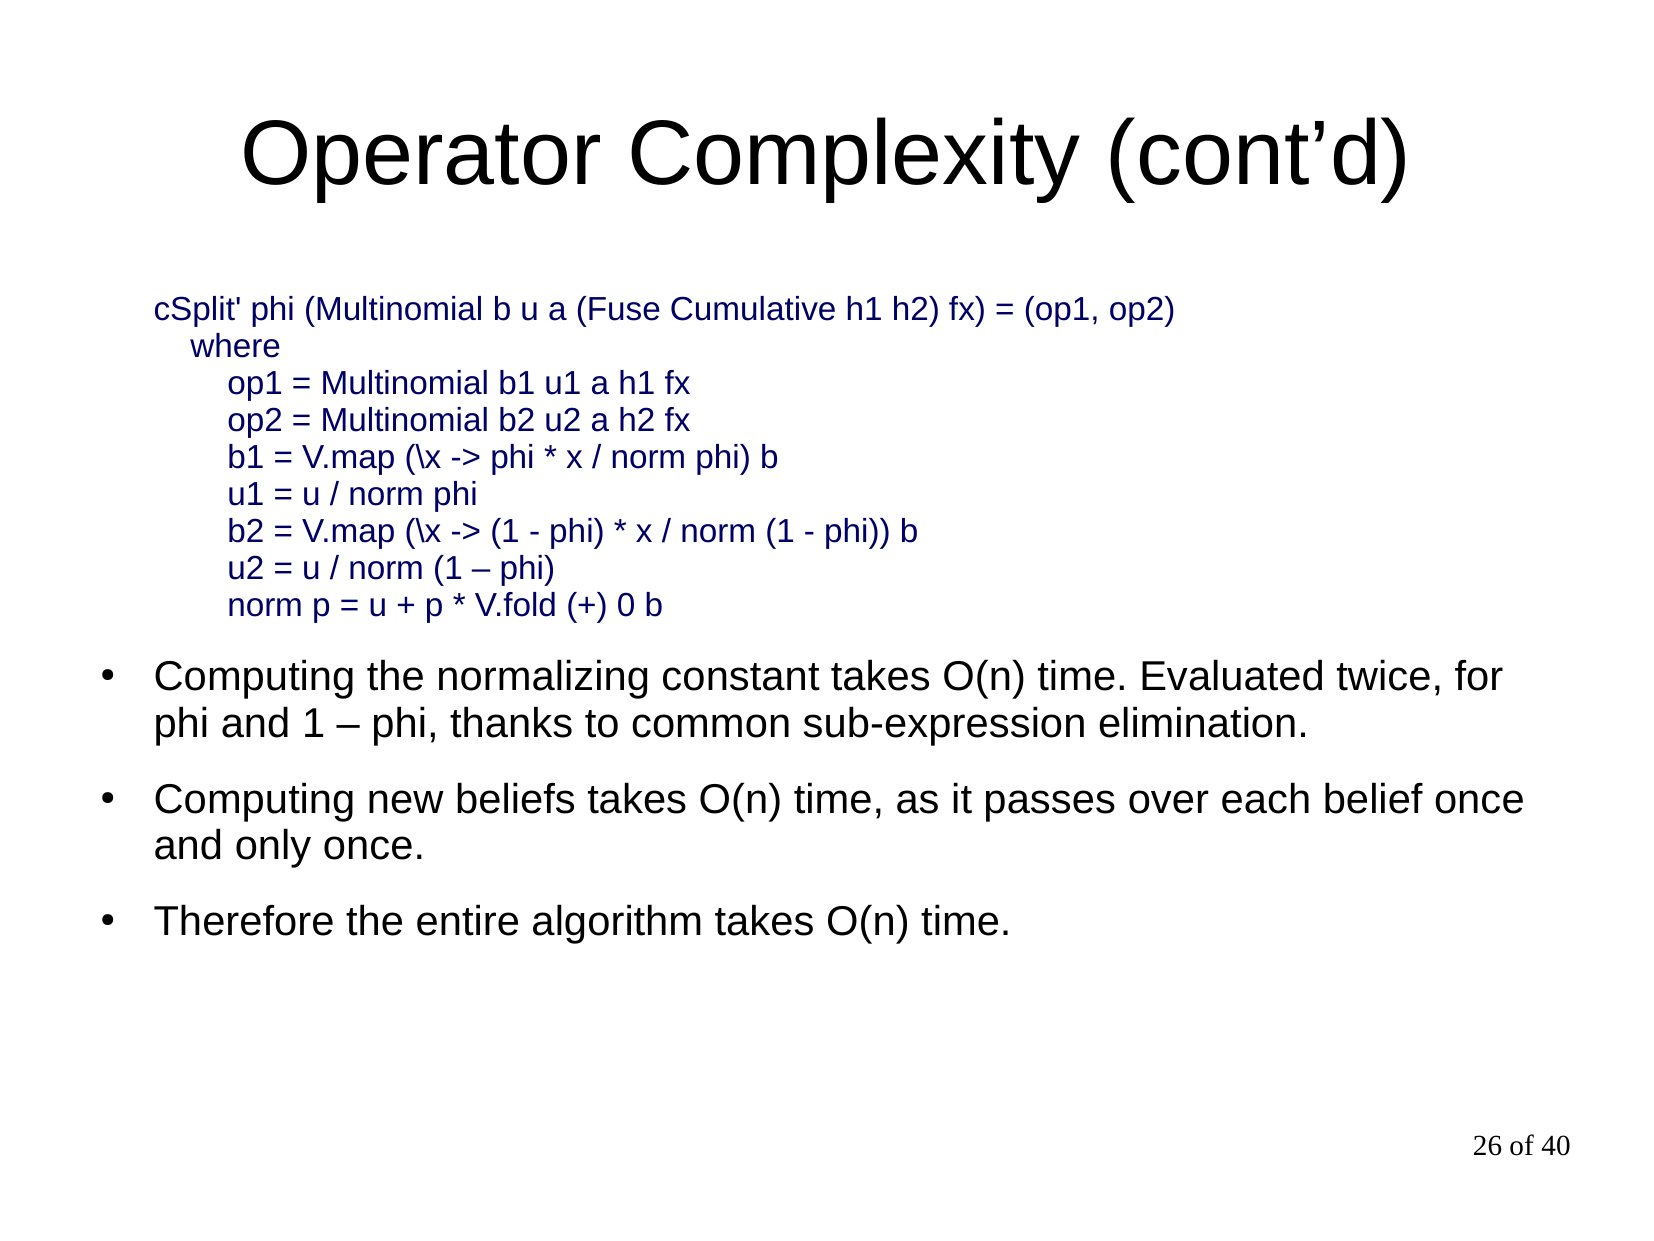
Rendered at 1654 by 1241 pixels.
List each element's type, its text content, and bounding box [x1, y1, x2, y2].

title Operator Complexity (cont’d) [82, 49, 1571, 257]
list cSplit' phi (Multinomial b u a (Fuse Cumulative h1 h2) fx) = (op1, op2) where op1 = Multinomial b1 u1 a h1 fx op2 = Multinomial b2 u2 a h2 fx b1 = V.map (\x -> phi * x / norm phi) b u1 = u / norm phi b2 = V.map (\x -> (1 - phi) * x / norm (1 - phi)) b u2 = u / norm (1 – phi) norm p = u + p * V.fold (+) 0 b Computing the normalizing constant takes O(n) time. Evaluated twice, for phi and 1 – phi, thanks to common sub-expression elimination. Computing new beliefs takes O(n) time, as it passes over each belief once and only once. Therefore the entire algorithm takes O(n) time. [82, 290, 1571, 1010]
